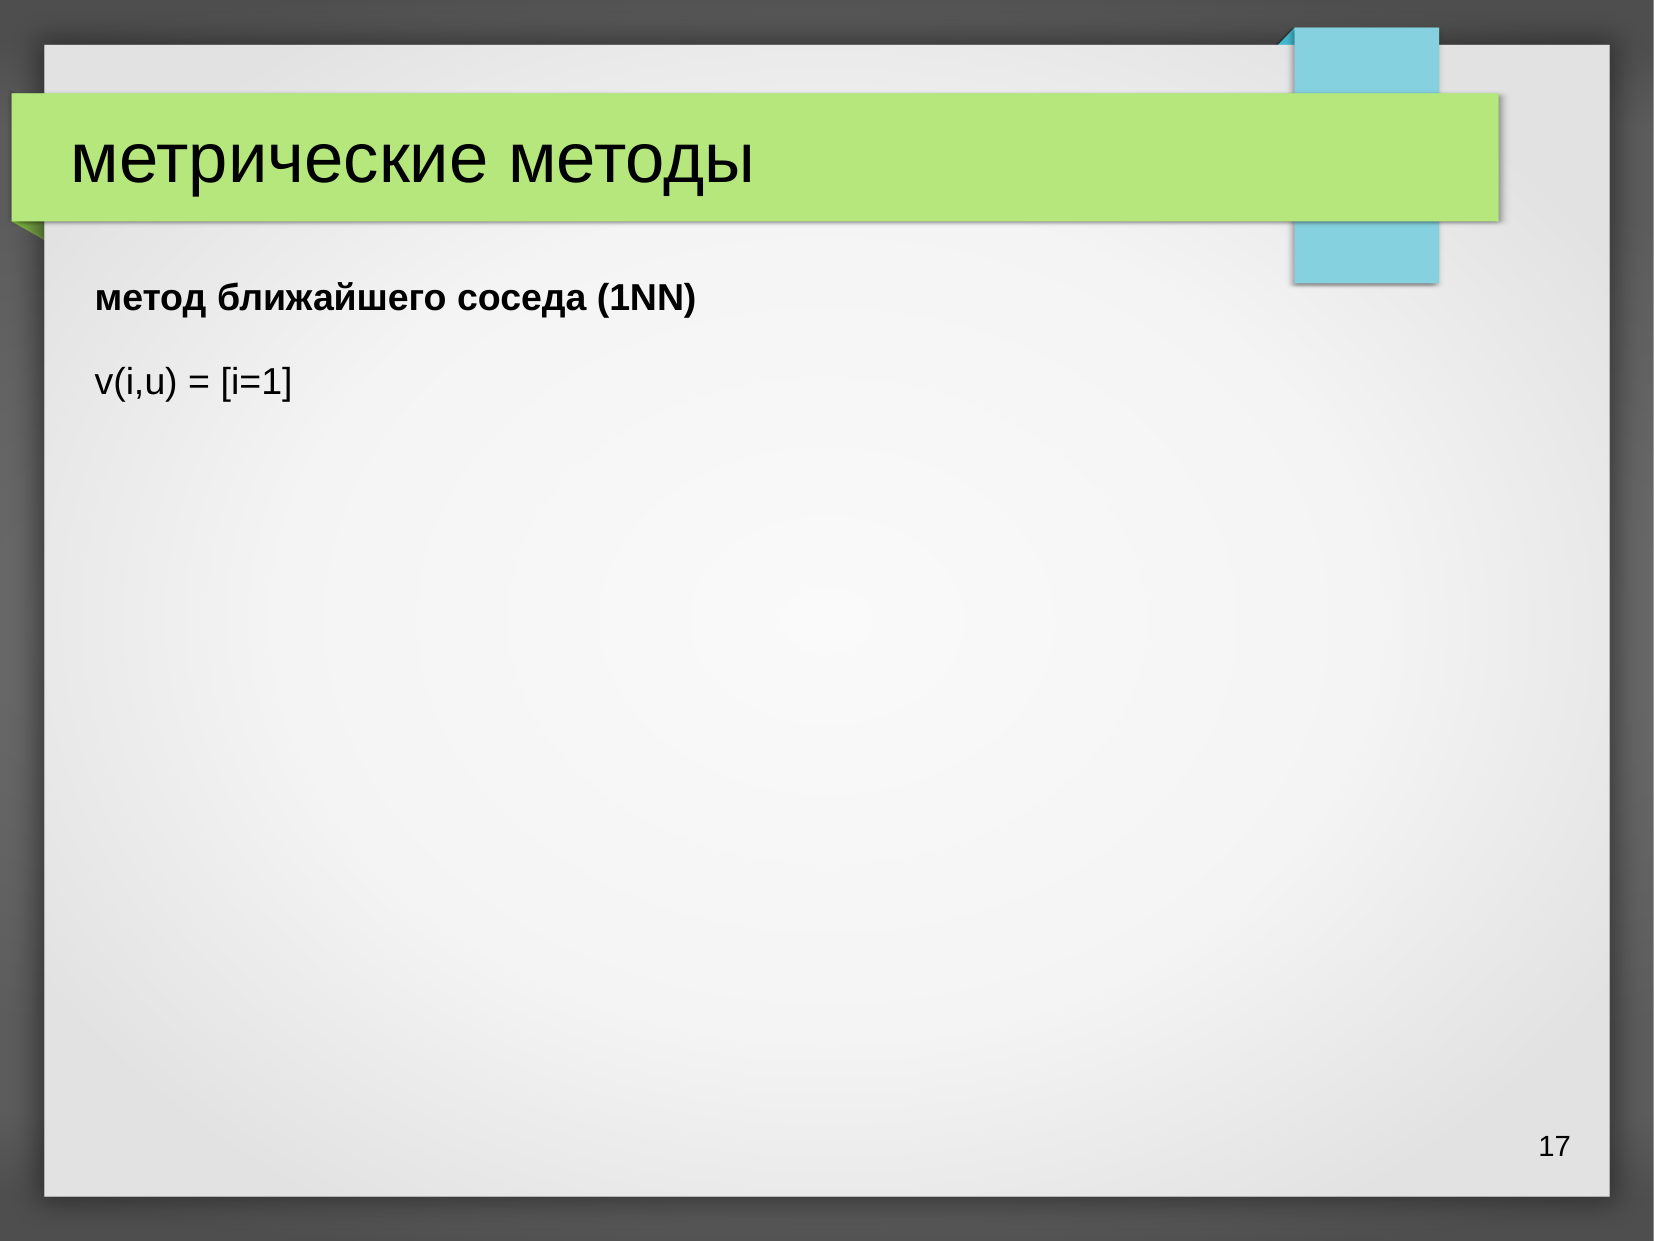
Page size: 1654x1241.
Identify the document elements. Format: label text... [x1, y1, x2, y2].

picture [0, 0, 1654, 1241]
subtitle метод ближайшего соседа (1NN) v(i,u) = [i=1] [94, 271, 733, 407]
title метрические методы [70, 118, 1205, 199]
